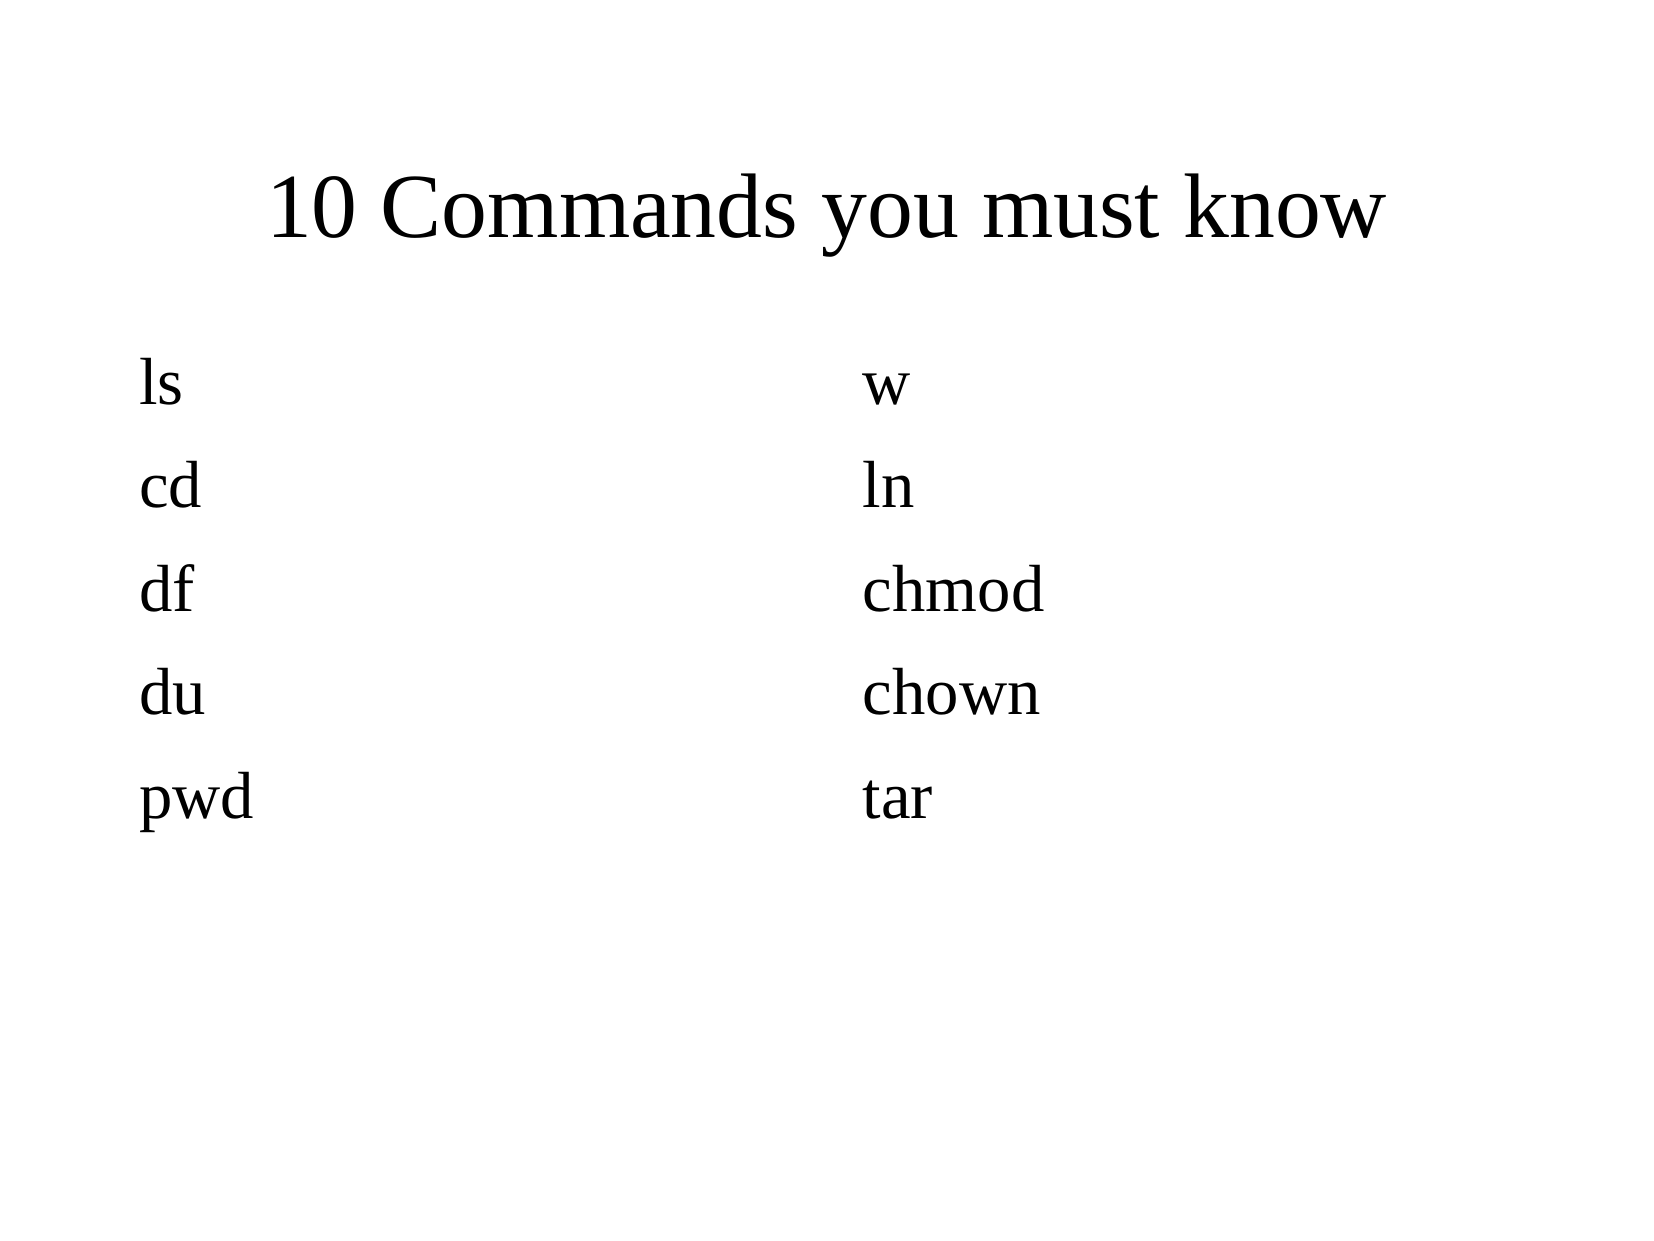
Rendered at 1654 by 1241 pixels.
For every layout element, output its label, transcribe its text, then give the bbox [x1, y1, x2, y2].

title 10 Commands you must know [121, 102, 1534, 311]
list ls cd df du pwd [121, 344, 811, 1127]
list w ln chmod chown tar [844, 344, 1534, 1127]
